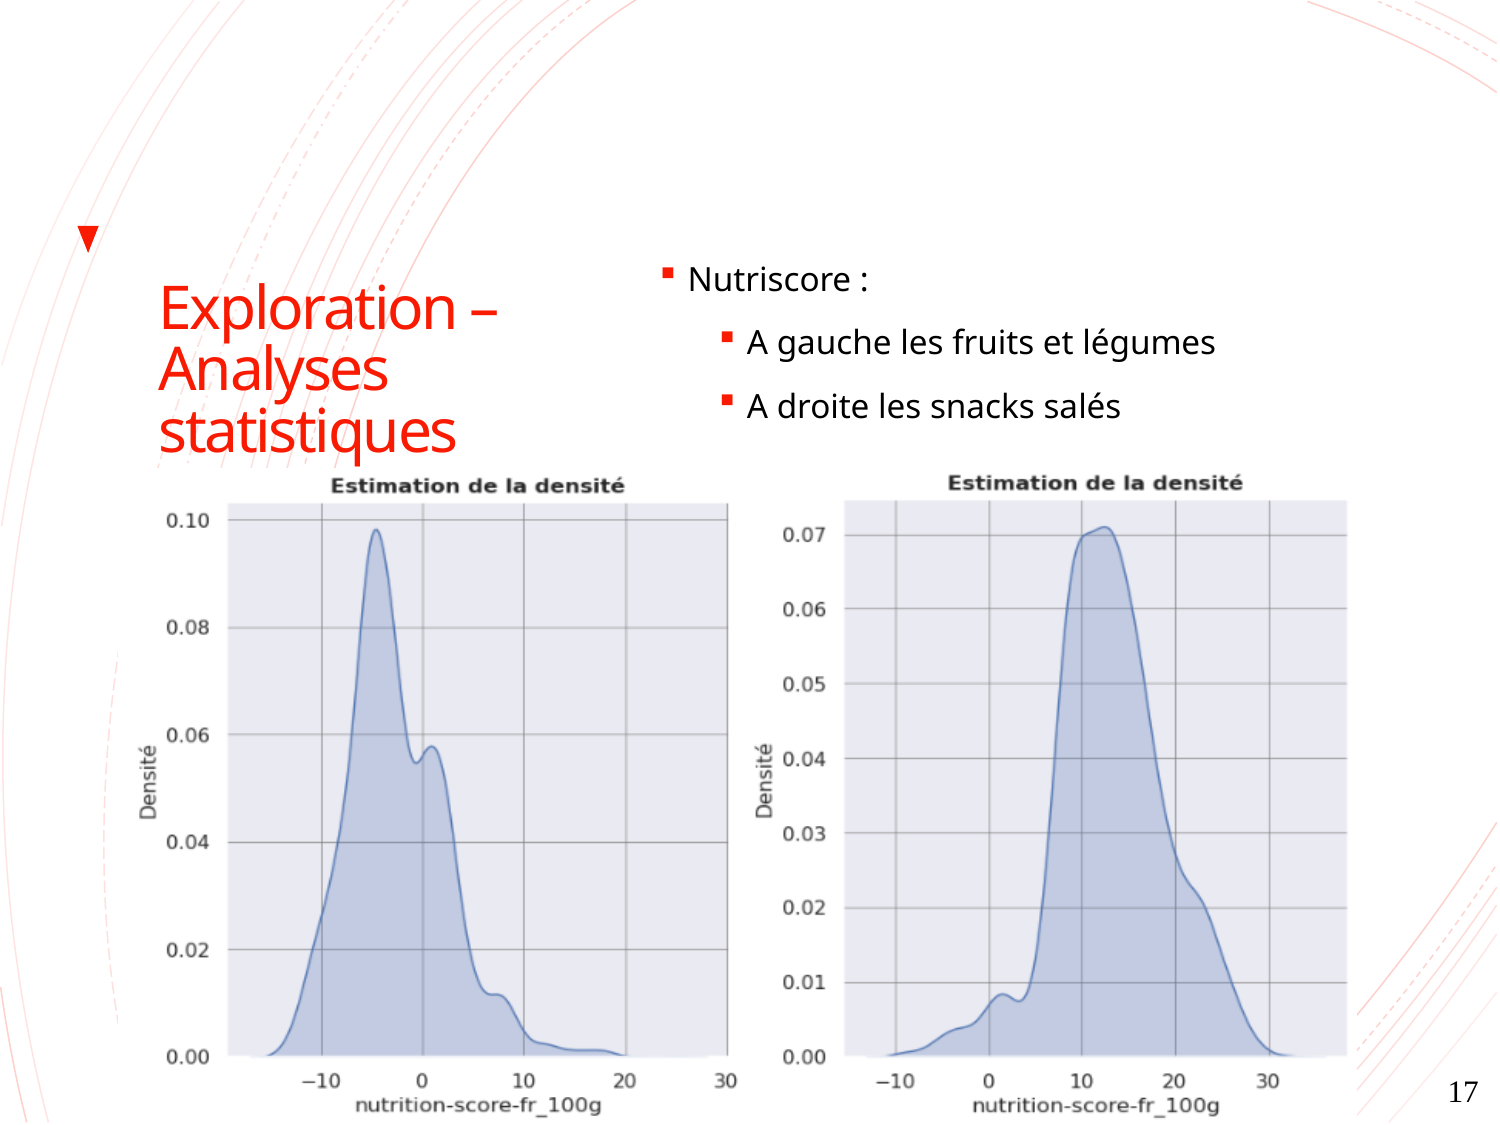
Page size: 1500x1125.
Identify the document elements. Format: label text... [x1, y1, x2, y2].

title Exploration – Analyses statistiques [121, 242, 584, 468]
list Nutriscore : A gauche les fruits et légumes A droite les snacks salés [644, 242, 1403, 993]
text_box <numéro> [1432, 1064, 1494, 1120]
picture [118, 465, 1357, 1125]
text_box [77, 225, 99, 253]
